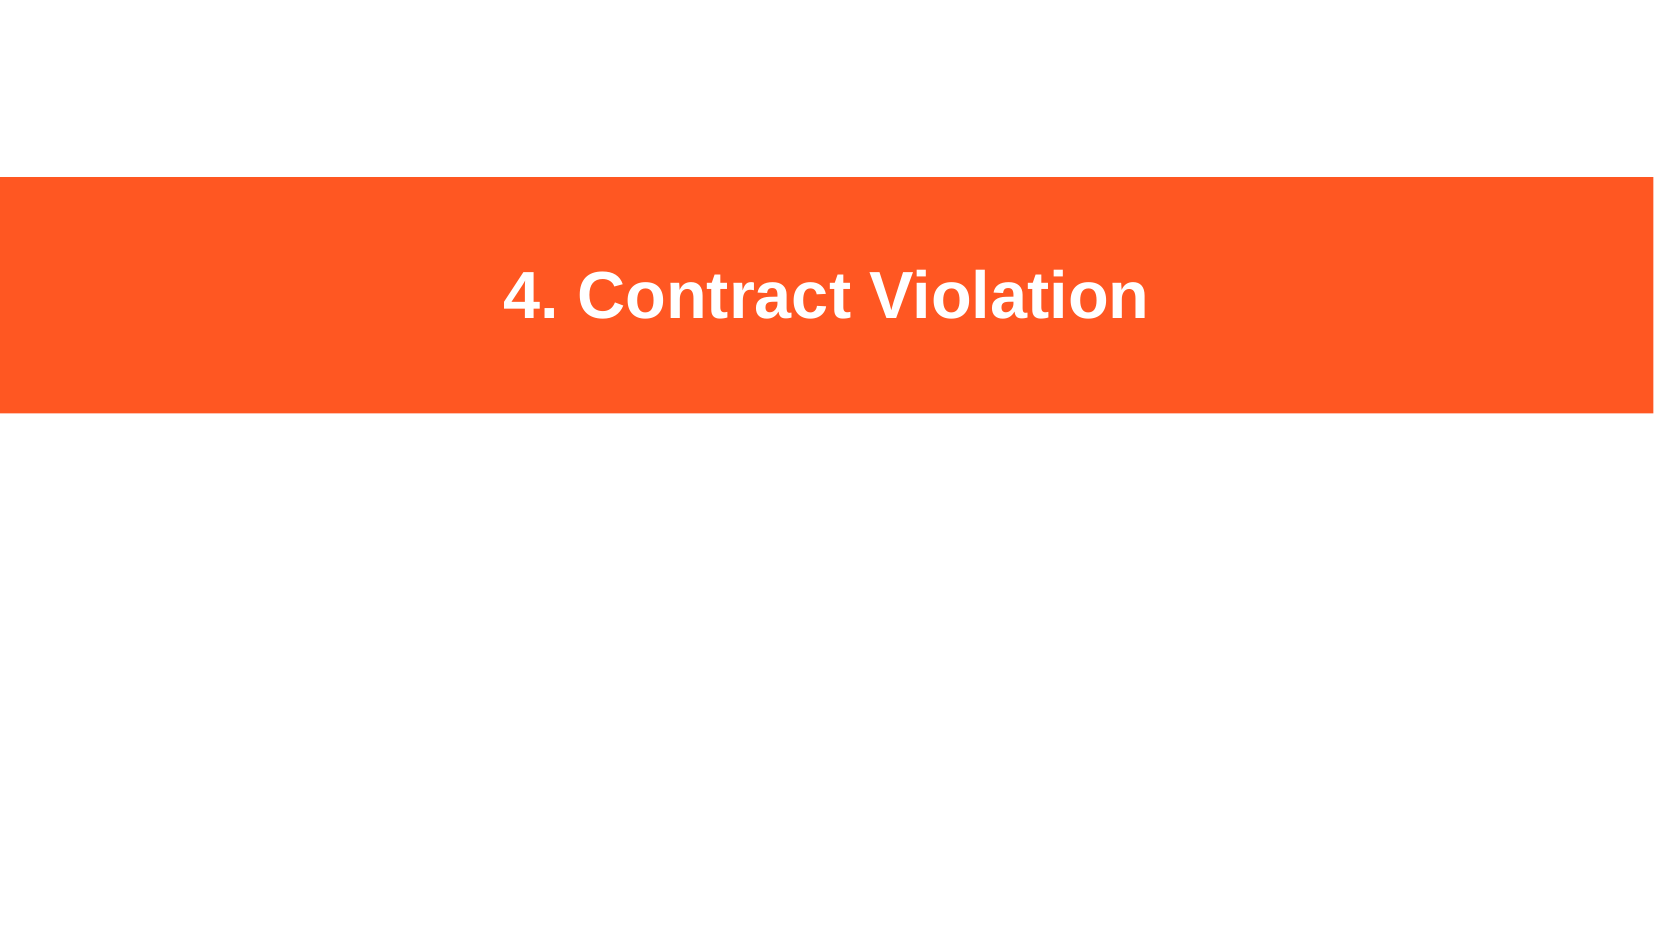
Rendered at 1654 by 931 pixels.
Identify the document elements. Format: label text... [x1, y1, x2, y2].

title 4. Contract Violation [0, 177, 1654, 414]
